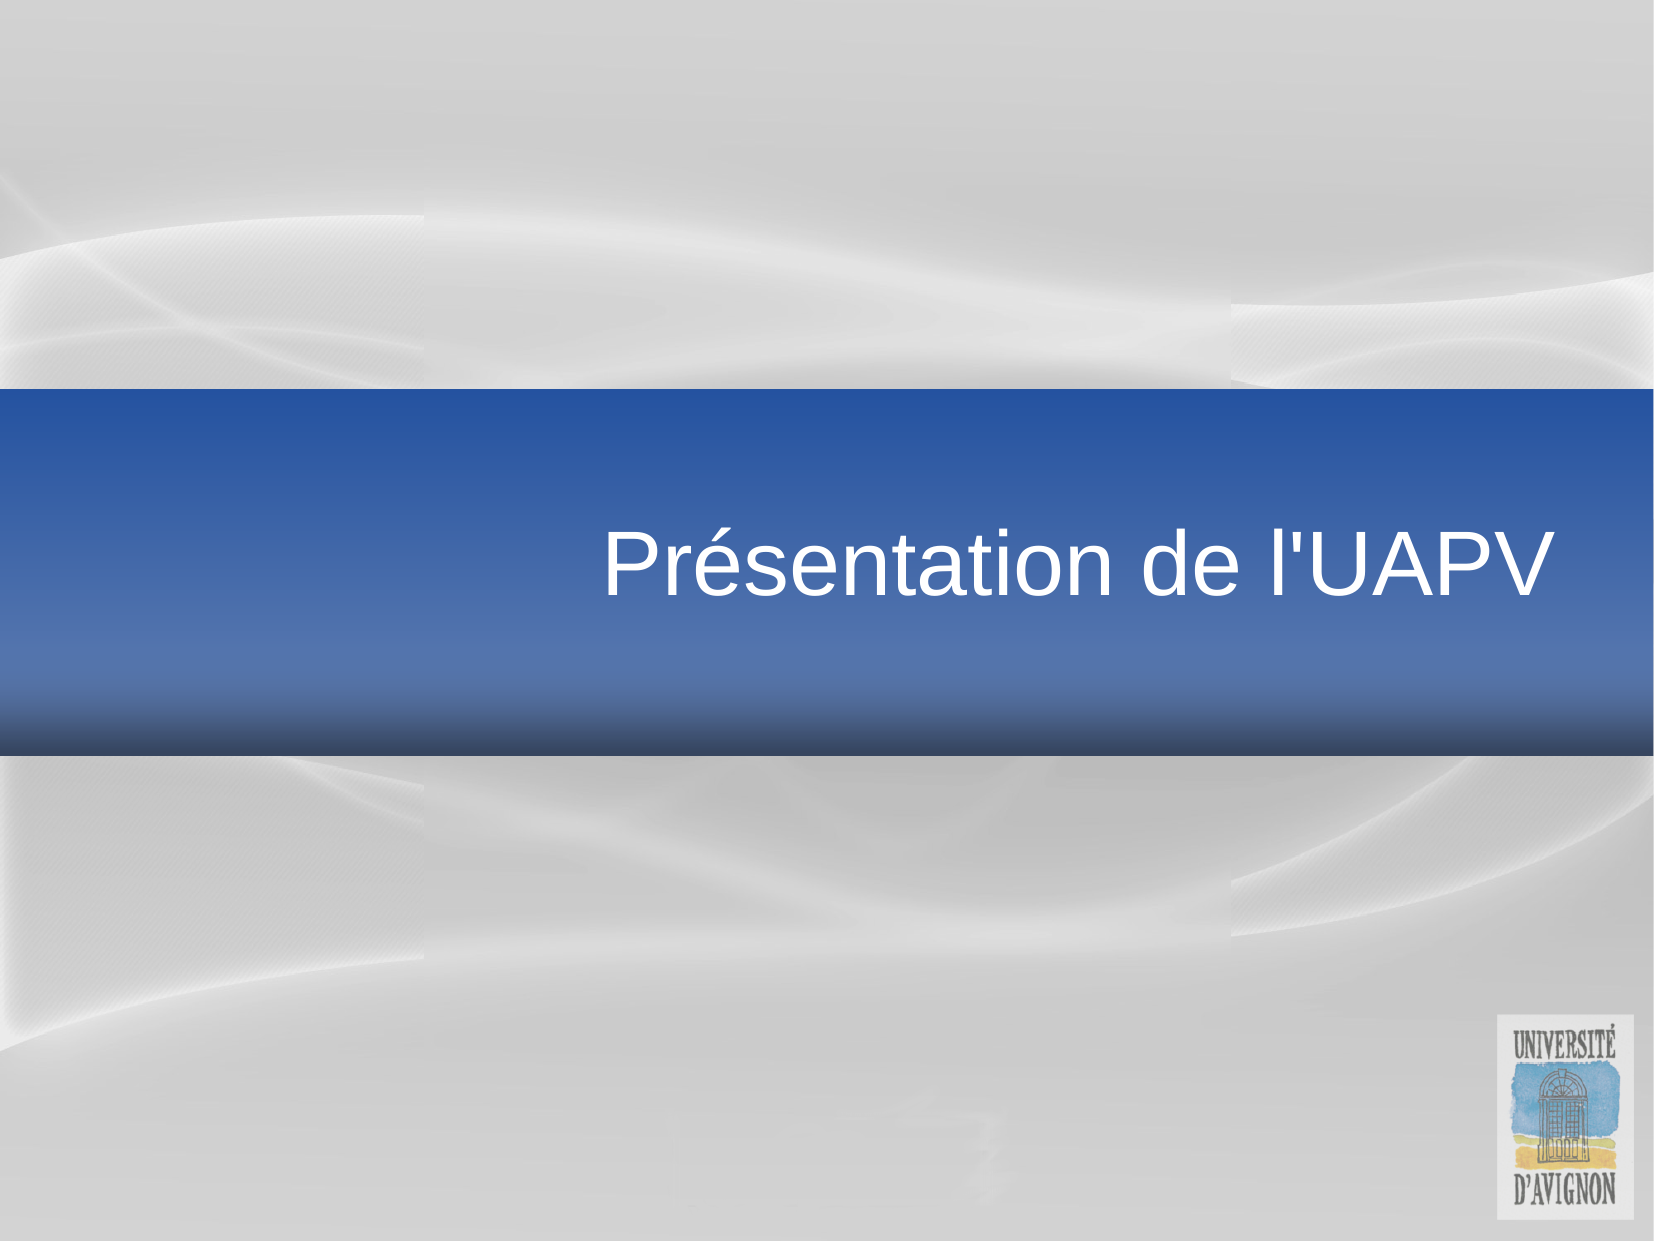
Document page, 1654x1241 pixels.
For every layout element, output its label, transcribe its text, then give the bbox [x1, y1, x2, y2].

picture [0, 0, 1654, 1241]
title Présentation de l'UAPV [94, 460, 1583, 668]
